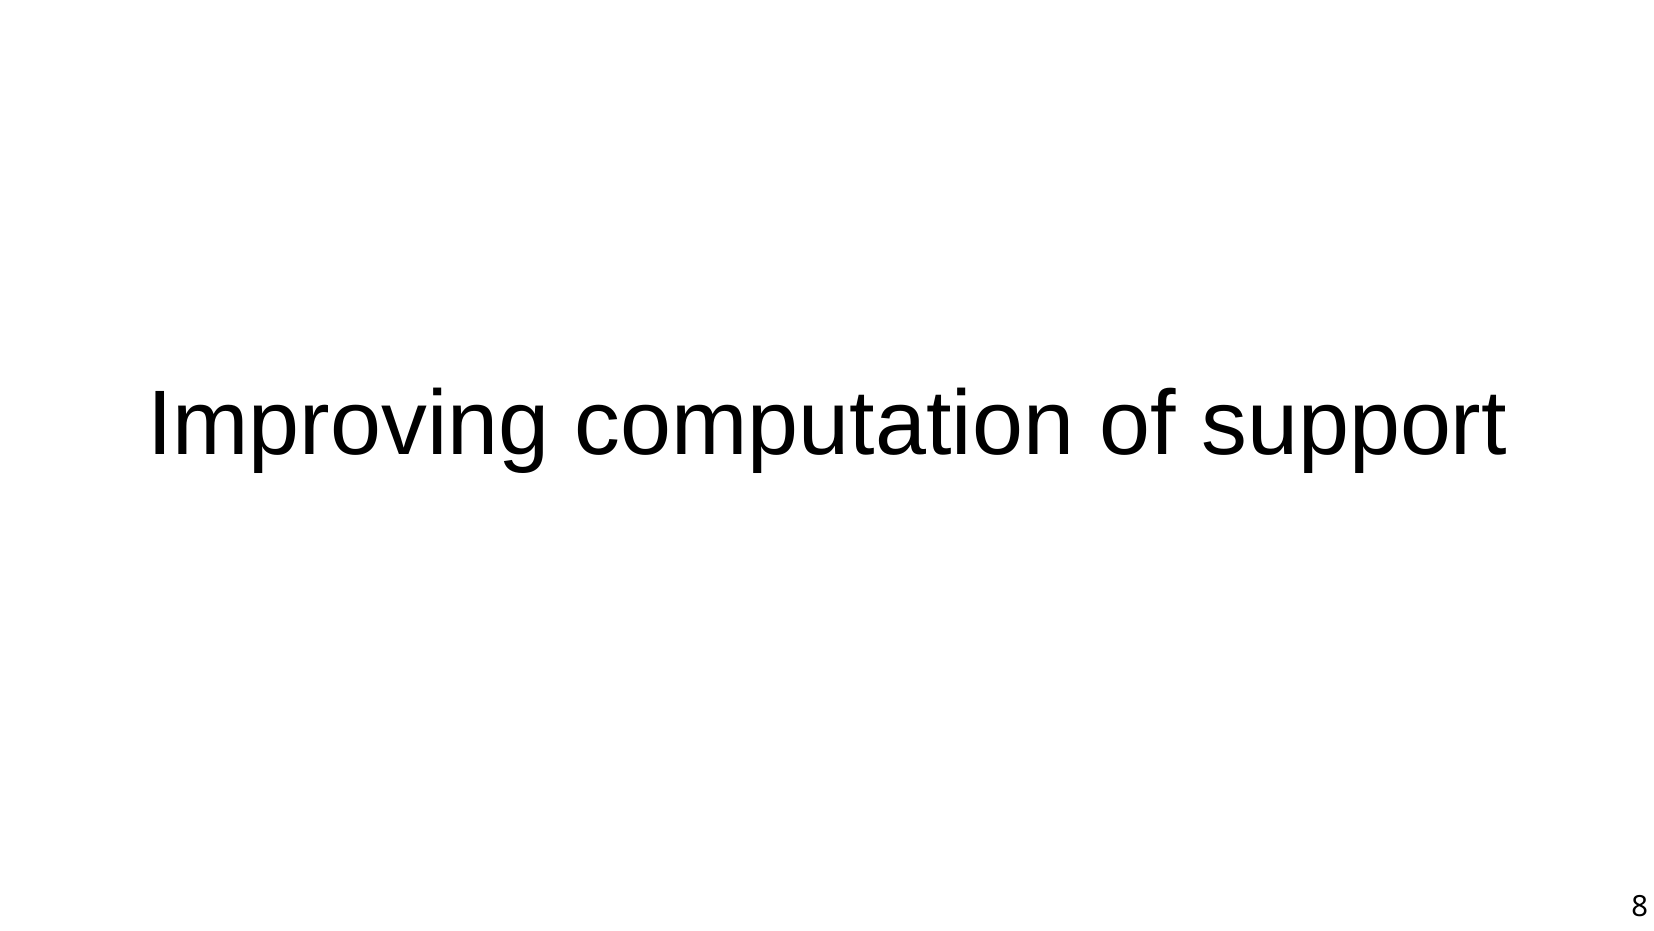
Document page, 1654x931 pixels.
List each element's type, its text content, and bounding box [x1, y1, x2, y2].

title Improving computation of support [0, 320, 1654, 526]
